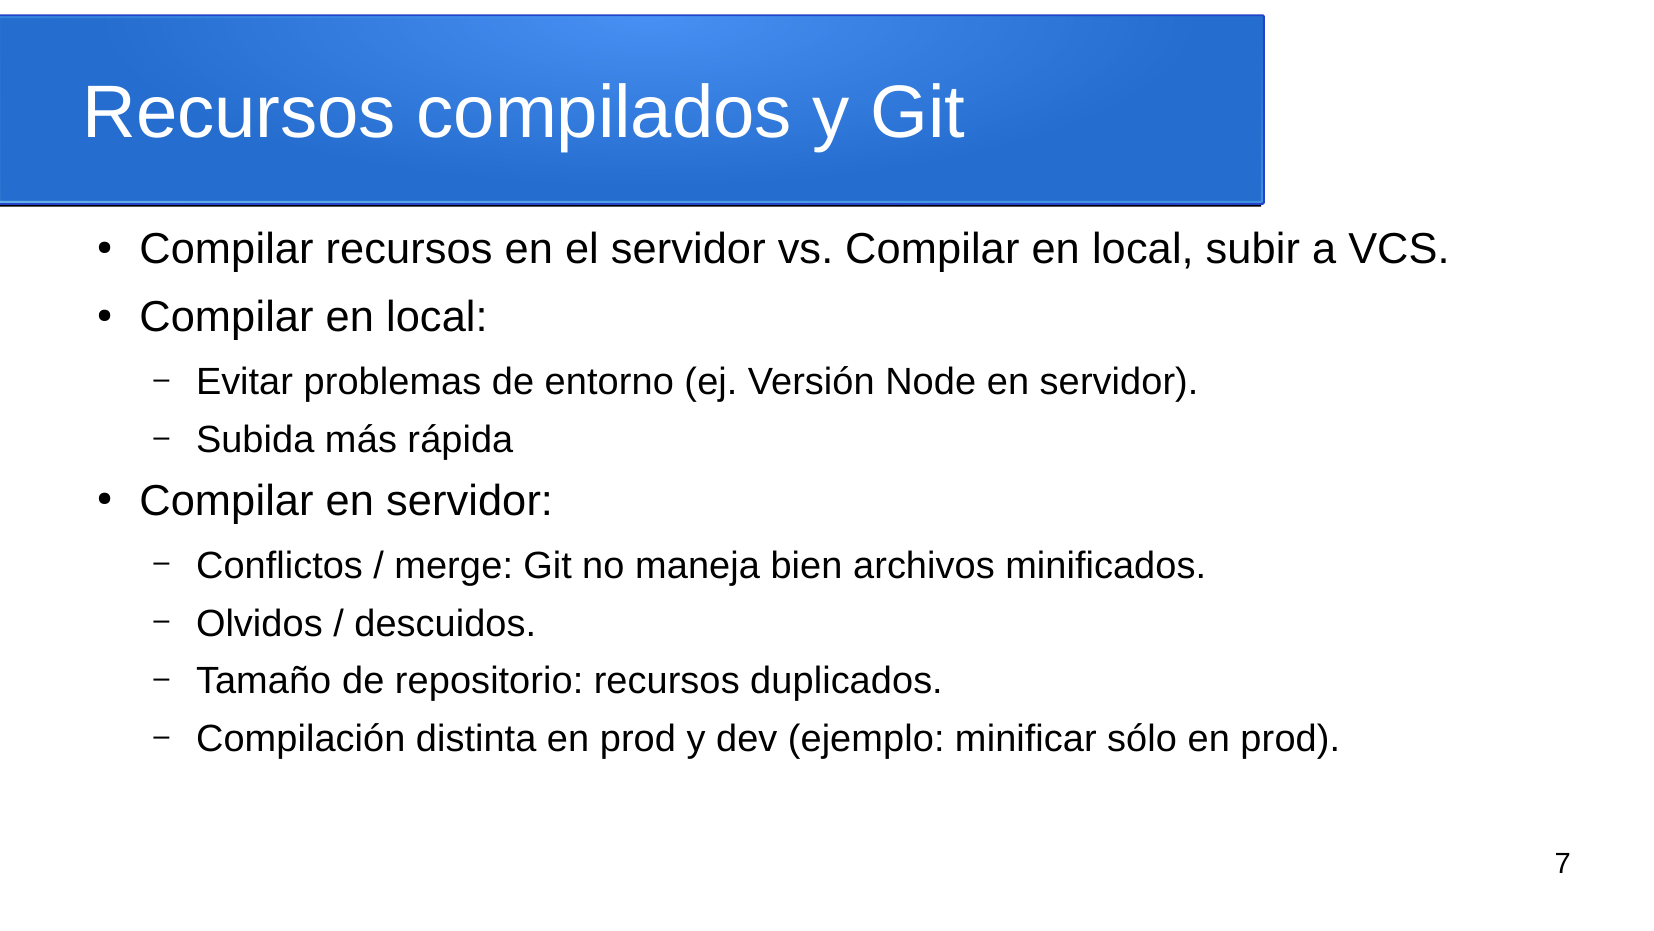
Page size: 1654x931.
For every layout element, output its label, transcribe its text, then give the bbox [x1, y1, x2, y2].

title Recursos compilados y Git [82, 35, 1235, 189]
list Compilar recursos en el servidor vs. Compilar en local, subir a VCS. Compilar en local: Evitar problemas de entorno (ej. Versión Node en servidor). Subida más rápida Compilar en servidor: Conflictos / merge: Git no maneja bien archivos minificados. Olvidos / descuidos. Tamaño de repositorio: recursos duplicados. Compilación distinta en prod y dev (ejemplo: minificar sólo en prod). [82, 224, 1571, 764]
